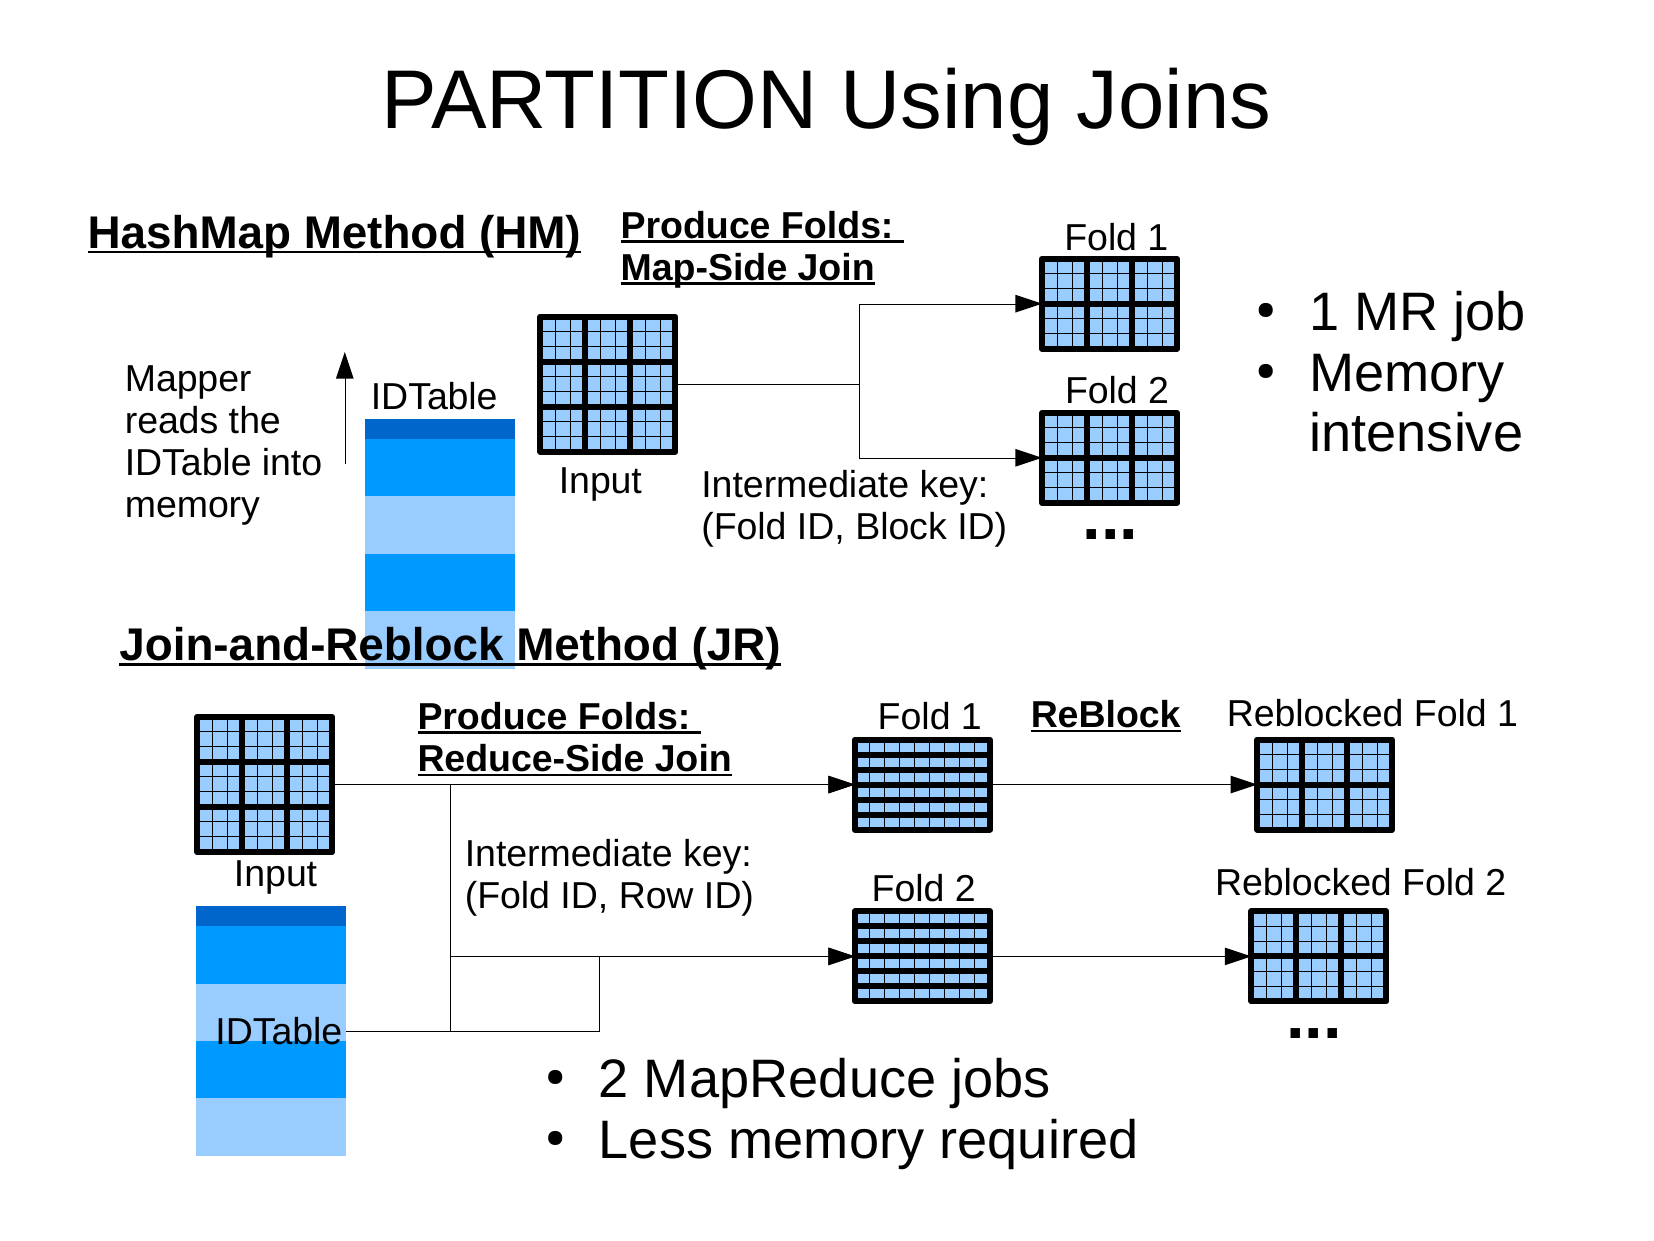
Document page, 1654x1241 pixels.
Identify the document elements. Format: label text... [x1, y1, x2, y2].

text_box [1118, 334, 1147, 349]
text_box [1073, 319, 1102, 333]
text_box [1357, 942, 1371, 970]
text_box [228, 732, 257, 746]
text_box [303, 747, 317, 776]
text_box [571, 316, 600, 331]
text_box [1058, 419, 1072, 427]
text_box [540, 347, 555, 376]
text_box [556, 332, 570, 346]
text_box [540, 437, 555, 452]
text_box [318, 822, 333, 836]
text_box [571, 392, 600, 421]
text_box [915, 746, 929, 830]
text_box Input [219, 844, 333, 902]
text_box [854, 739, 869, 830]
table_cell [196, 984, 260, 1041]
text_box [1148, 267, 1162, 273]
text_box [601, 332, 615, 346]
text_box [228, 747, 257, 776]
table_cell [260, 1098, 302, 1156]
text_box [1318, 770, 1332, 799]
text_box [1163, 419, 1178, 427]
text_box Fold 2 [1050, 361, 1184, 419]
text_box [1058, 274, 1072, 288]
text_box [1042, 428, 1057, 442]
text_box [1118, 428, 1147, 442]
text_box [1273, 815, 1287, 830]
text_box [556, 316, 570, 331]
text_box [1103, 289, 1117, 318]
text_box [258, 732, 272, 746]
text_box [1163, 428, 1178, 442]
text_box [1103, 274, 1117, 288]
text_box [1282, 912, 1311, 926]
table_cell [196, 1098, 260, 1156]
text_box [1042, 258, 1057, 273]
text_box [975, 918, 990, 1002]
text_box [1073, 419, 1102, 427]
text_box [1312, 927, 1326, 941]
table_header [365, 425, 428, 439]
text_box [1163, 289, 1178, 318]
text_box [646, 392, 660, 421]
text_box [1257, 770, 1272, 799]
text_box [318, 732, 333, 746]
text_box [1378, 815, 1393, 830]
text_box [258, 822, 272, 836]
text_box [1148, 319, 1162, 333]
text_box [1103, 267, 1117, 273]
text_box Produce Folds: Reduce-Side Join [402, 687, 748, 784]
text_box [1327, 912, 1356, 926]
text_box Reblocked Fold 2 [1200, 854, 1522, 912]
text_box [661, 347, 676, 376]
text_box [1073, 274, 1102, 288]
text_box Produce Folds: Map-Side Join [605, 196, 920, 299]
text_box [303, 777, 317, 791]
text_box [1163, 334, 1178, 349]
text_box [616, 332, 645, 346]
table_header [302, 906, 346, 926]
text_box [646, 332, 660, 346]
text_box [1103, 443, 1117, 471]
text_box [273, 747, 302, 776]
text_box [1333, 815, 1362, 830]
text_box [945, 746, 959, 830]
text_box [661, 422, 676, 436]
text_box [1267, 927, 1281, 941]
text_box [1267, 912, 1281, 926]
text_box [1042, 274, 1057, 288]
text_box [540, 392, 555, 421]
text_box [303, 716, 317, 731]
text_box [1357, 912, 1371, 926]
text_box [601, 316, 615, 331]
text_box [1118, 289, 1147, 318]
text_box [258, 837, 272, 844]
text_box [1257, 743, 1272, 754]
text_box 2 MapReduce jobs Less memory required [513, 1041, 1226, 1235]
text_box [571, 437, 600, 452]
text_box [1042, 334, 1057, 349]
text_box [197, 747, 212, 776]
text_box [1363, 800, 1377, 814]
text_box [601, 422, 615, 436]
text_box Input [544, 452, 657, 510]
text_box [646, 377, 660, 391]
text_box [1312, 912, 1326, 926]
text_box [1103, 319, 1117, 333]
text_box [1318, 815, 1332, 830]
text_box [1073, 267, 1102, 273]
text_box [1148, 443, 1162, 471]
text_box [1378, 800, 1393, 814]
text_box [1318, 755, 1332, 769]
title PARTITION Using Joins [82, 49, 1571, 151]
text_box ... [1012, 471, 1238, 562]
text_box [1273, 770, 1287, 799]
table_cell [428, 554, 470, 611]
text_box [1318, 743, 1332, 754]
text_box [1372, 927, 1387, 941]
text_box [930, 746, 944, 830]
text_box [1148, 428, 1162, 442]
text_box [228, 822, 257, 836]
text_box [1058, 319, 1072, 333]
table_cell [365, 554, 428, 611]
table_header [470, 419, 515, 439]
text_box [228, 716, 257, 731]
text_box [646, 437, 660, 452]
text_box 1 MR job Memory intensive [1223, 274, 1613, 471]
text_box [318, 716, 333, 731]
text_box [616, 377, 645, 391]
text_box Join-and-Reblock Method (JR) [104, 611, 796, 679]
text_box ... [1215, 970, 1441, 1061]
text_box [1103, 419, 1117, 427]
text_box [1163, 267, 1178, 273]
text_box HashMap Method (HM) [72, 199, 596, 267]
text_box [854, 911, 869, 1002]
text_box [1363, 743, 1377, 754]
table_cell [302, 926, 346, 984]
text_box [1312, 942, 1326, 970]
text_box [1282, 942, 1311, 970]
text_box [601, 437, 615, 452]
text_box [213, 777, 227, 791]
table_cell [365, 439, 428, 496]
text_box [228, 792, 257, 821]
text_box [197, 822, 212, 836]
text_box [900, 746, 914, 830]
text_box [1058, 334, 1072, 349]
text_box [1118, 319, 1147, 333]
text_box [1073, 443, 1102, 471]
text_box [930, 918, 944, 1002]
text_box [1058, 267, 1072, 273]
text_box [571, 347, 600, 376]
text_box [556, 377, 570, 391]
text_box [1163, 443, 1178, 471]
text_box [1042, 412, 1057, 427]
text_box [616, 316, 645, 331]
text_box [318, 747, 333, 776]
text_box [571, 377, 600, 391]
text_box [1148, 289, 1162, 318]
text_box [1372, 912, 1387, 926]
text_box [1118, 274, 1147, 288]
text_box Fold 1 [1049, 209, 1184, 267]
text_box [197, 837, 212, 852]
text_box [885, 918, 899, 1002]
table_cell [260, 926, 302, 984]
text_box [1118, 267, 1147, 273]
text_box [601, 347, 615, 376]
text_box [646, 422, 660, 436]
text_box [1333, 743, 1362, 754]
text_box ReBlock [1015, 686, 1196, 745]
text_box [318, 837, 333, 844]
text_box [1118, 419, 1147, 427]
table_cell [196, 926, 260, 984]
text_box [960, 918, 974, 1002]
table_cell [470, 554, 515, 611]
text_box [213, 792, 227, 821]
text_box [1058, 289, 1072, 318]
text_box [318, 777, 333, 791]
text_box [1148, 419, 1162, 427]
text_box [975, 746, 990, 830]
text_box [258, 716, 272, 731]
text_box [661, 316, 676, 331]
text_box [1163, 274, 1178, 288]
text_box [540, 316, 555, 331]
text_box [303, 837, 317, 844]
text_box [1378, 743, 1393, 754]
text_box [1378, 755, 1393, 769]
text_box [556, 392, 570, 421]
text_box [571, 422, 600, 436]
text_box [213, 837, 227, 852]
text_box [1118, 443, 1147, 471]
text_box [1333, 770, 1362, 799]
text_box [273, 716, 302, 731]
text_box [540, 422, 555, 436]
text_box [616, 392, 645, 421]
text_box [1073, 428, 1102, 442]
text_box [197, 732, 212, 746]
text_box [213, 716, 227, 731]
text_box [1267, 942, 1281, 970]
text_box [197, 792, 212, 821]
text_box [1363, 770, 1377, 799]
text_box [1327, 927, 1356, 941]
text_box [661, 377, 676, 391]
text_box [661, 332, 676, 346]
table_cell [365, 496, 428, 554]
text_box [1251, 927, 1266, 941]
text_box Mapper reads the IDTable into memory [109, 350, 338, 534]
text_box [661, 437, 676, 452]
text_box [1363, 755, 1377, 769]
text_box [1058, 428, 1072, 442]
text_box [1073, 289, 1102, 318]
text_box [1282, 927, 1311, 941]
text_box [1288, 815, 1317, 830]
text_box [556, 422, 570, 436]
text_box [885, 746, 899, 830]
text_box [1058, 443, 1072, 471]
text_box [616, 422, 645, 436]
text_box [273, 837, 302, 844]
text_box [1333, 800, 1362, 814]
text_box [1042, 319, 1057, 333]
text_box [1333, 755, 1362, 769]
table_cell [428, 439, 470, 496]
text_box [303, 792, 317, 821]
table_header [260, 906, 302, 926]
text_box [540, 332, 555, 346]
text_box Produce Folds: Reduce-Side Join [452, 785, 748, 790]
text_box [540, 377, 555, 391]
text_box [228, 777, 257, 791]
text_box [616, 347, 645, 376]
text_box [273, 822, 302, 836]
text_box [1251, 912, 1266, 926]
text_box [646, 347, 660, 376]
text_box [1372, 942, 1387, 970]
text_box IDTable [356, 367, 513, 425]
text_box [1257, 800, 1272, 814]
text_box [616, 437, 645, 452]
text_box [1327, 942, 1356, 970]
text_box [601, 377, 615, 391]
text_box [556, 437, 570, 452]
table_header [428, 425, 470, 439]
text_box IDTable [200, 1002, 358, 1060]
text_box [303, 822, 317, 836]
text_box [213, 732, 227, 746]
text_box [228, 837, 257, 844]
text_box [318, 792, 333, 821]
text_box [1148, 334, 1162, 349]
text_box Fold 1 [862, 688, 997, 746]
text_box [258, 777, 272, 791]
text_box Intermediate key: (Fold ID, Block ID) [686, 456, 1023, 556]
text_box [870, 918, 884, 1002]
text_box [1163, 319, 1178, 333]
text_box [258, 792, 272, 821]
table_header [196, 906, 260, 926]
text_box [1073, 334, 1102, 349]
table_cell [302, 1098, 346, 1156]
text_box Reblocked Fold 1 [1212, 685, 1533, 743]
text_box [213, 822, 227, 836]
text_box [945, 918, 959, 1002]
text_box [1378, 770, 1393, 799]
table_cell [260, 984, 302, 1002]
text_box [273, 777, 302, 791]
text_box [1273, 800, 1287, 814]
text_box [197, 716, 212, 731]
table_cell [196, 1041, 260, 1098]
text_box [1148, 274, 1162, 288]
table_cell [428, 496, 470, 554]
table_cell [302, 984, 346, 1002]
text_box [1257, 815, 1272, 830]
text_box [960, 746, 974, 830]
text_box [1288, 755, 1317, 769]
text_box [1288, 800, 1317, 814]
text_box [1273, 743, 1287, 754]
text_box [1251, 942, 1266, 970]
text_box [273, 732, 302, 746]
text_box [915, 918, 929, 1002]
text_box [1357, 927, 1371, 941]
text_box [1103, 334, 1117, 349]
text_box [1103, 428, 1117, 442]
text_box [1042, 289, 1057, 318]
table_cell [470, 496, 515, 554]
text_box [1288, 770, 1317, 799]
text_box [1273, 755, 1287, 769]
text_box [303, 732, 317, 746]
text_box [571, 332, 600, 346]
text_box [273, 792, 302, 821]
text_box [601, 392, 615, 421]
text_box [1042, 443, 1057, 471]
text_box [258, 747, 272, 776]
text_box Fold 2 [856, 860, 991, 918]
table_cell [470, 439, 515, 496]
table_cell [302, 1060, 346, 1098]
text_box [1257, 755, 1272, 769]
text_box [661, 392, 676, 421]
text_box [1363, 815, 1377, 830]
text_box [900, 918, 914, 1002]
text_box [646, 316, 660, 331]
text_box [197, 777, 212, 791]
table_cell [260, 1060, 302, 1098]
text_box [1288, 743, 1317, 754]
text_box [870, 746, 884, 830]
text_box Intermediate key: (Fold ID, Row ID) [452, 825, 769, 924]
text_box [213, 747, 227, 776]
text_box [556, 347, 570, 376]
text_box [1318, 800, 1332, 814]
